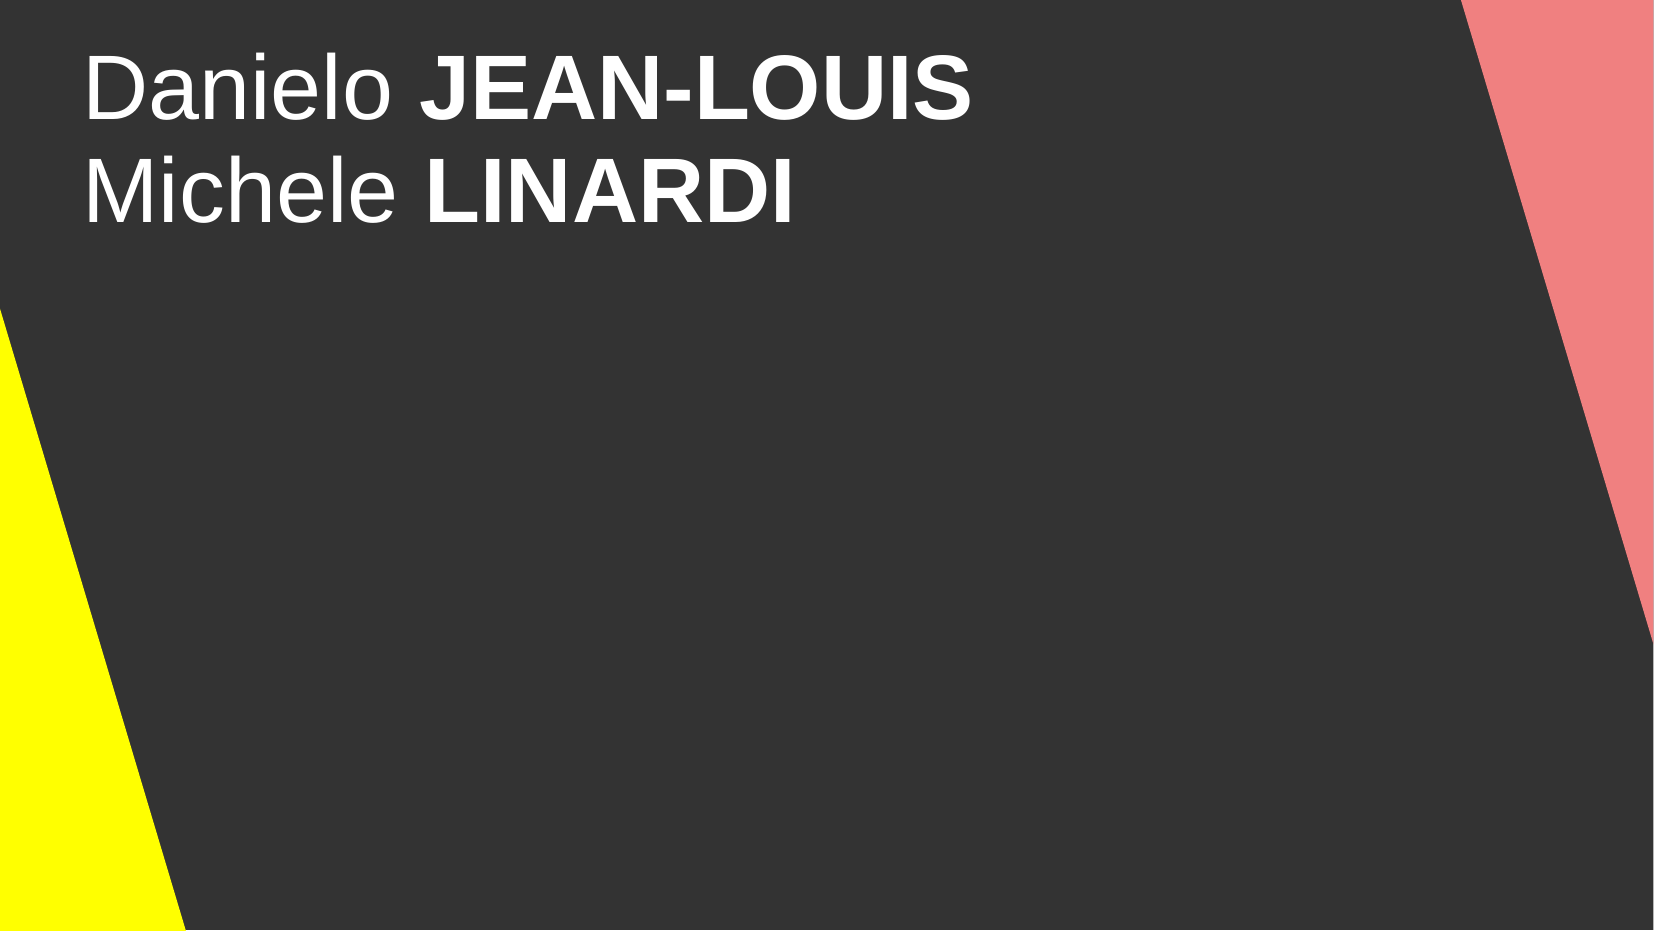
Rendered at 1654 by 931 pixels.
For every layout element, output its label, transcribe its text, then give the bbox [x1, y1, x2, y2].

subtitle Danielo JEAN-LOUIS Michele LINARDI [82, 36, 1571, 758]
text_box [0, 308, 186, 931]
text_box [1460, 0, 1654, 647]
